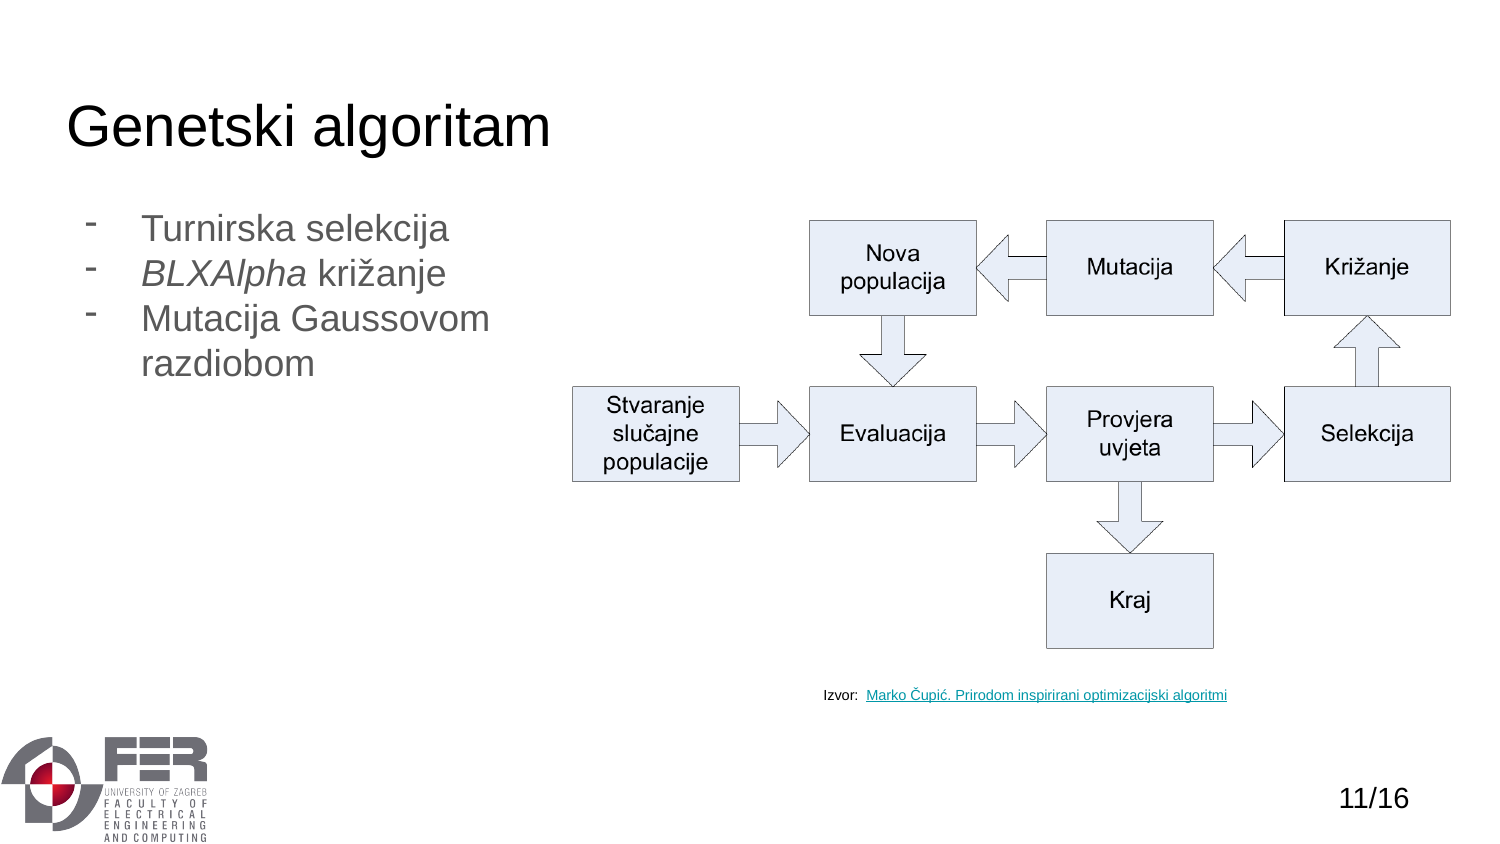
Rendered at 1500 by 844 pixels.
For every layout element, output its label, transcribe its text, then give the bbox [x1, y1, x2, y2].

picture [0, 736, 208, 844]
text_box Izvor: Marko Čupić. Prirodom inspirirani optimizacijski algoritmi [692, 670, 1359, 718]
slide_number <number>/16 [1323, 764, 1480, 830]
title Genetski algoritam [51, 72, 1449, 167]
list Turnirska selekcija BLXAlpha križanje Mutacija Gaussovom razdiobom [51, 189, 580, 750]
picture [550, 188, 1500, 671]
